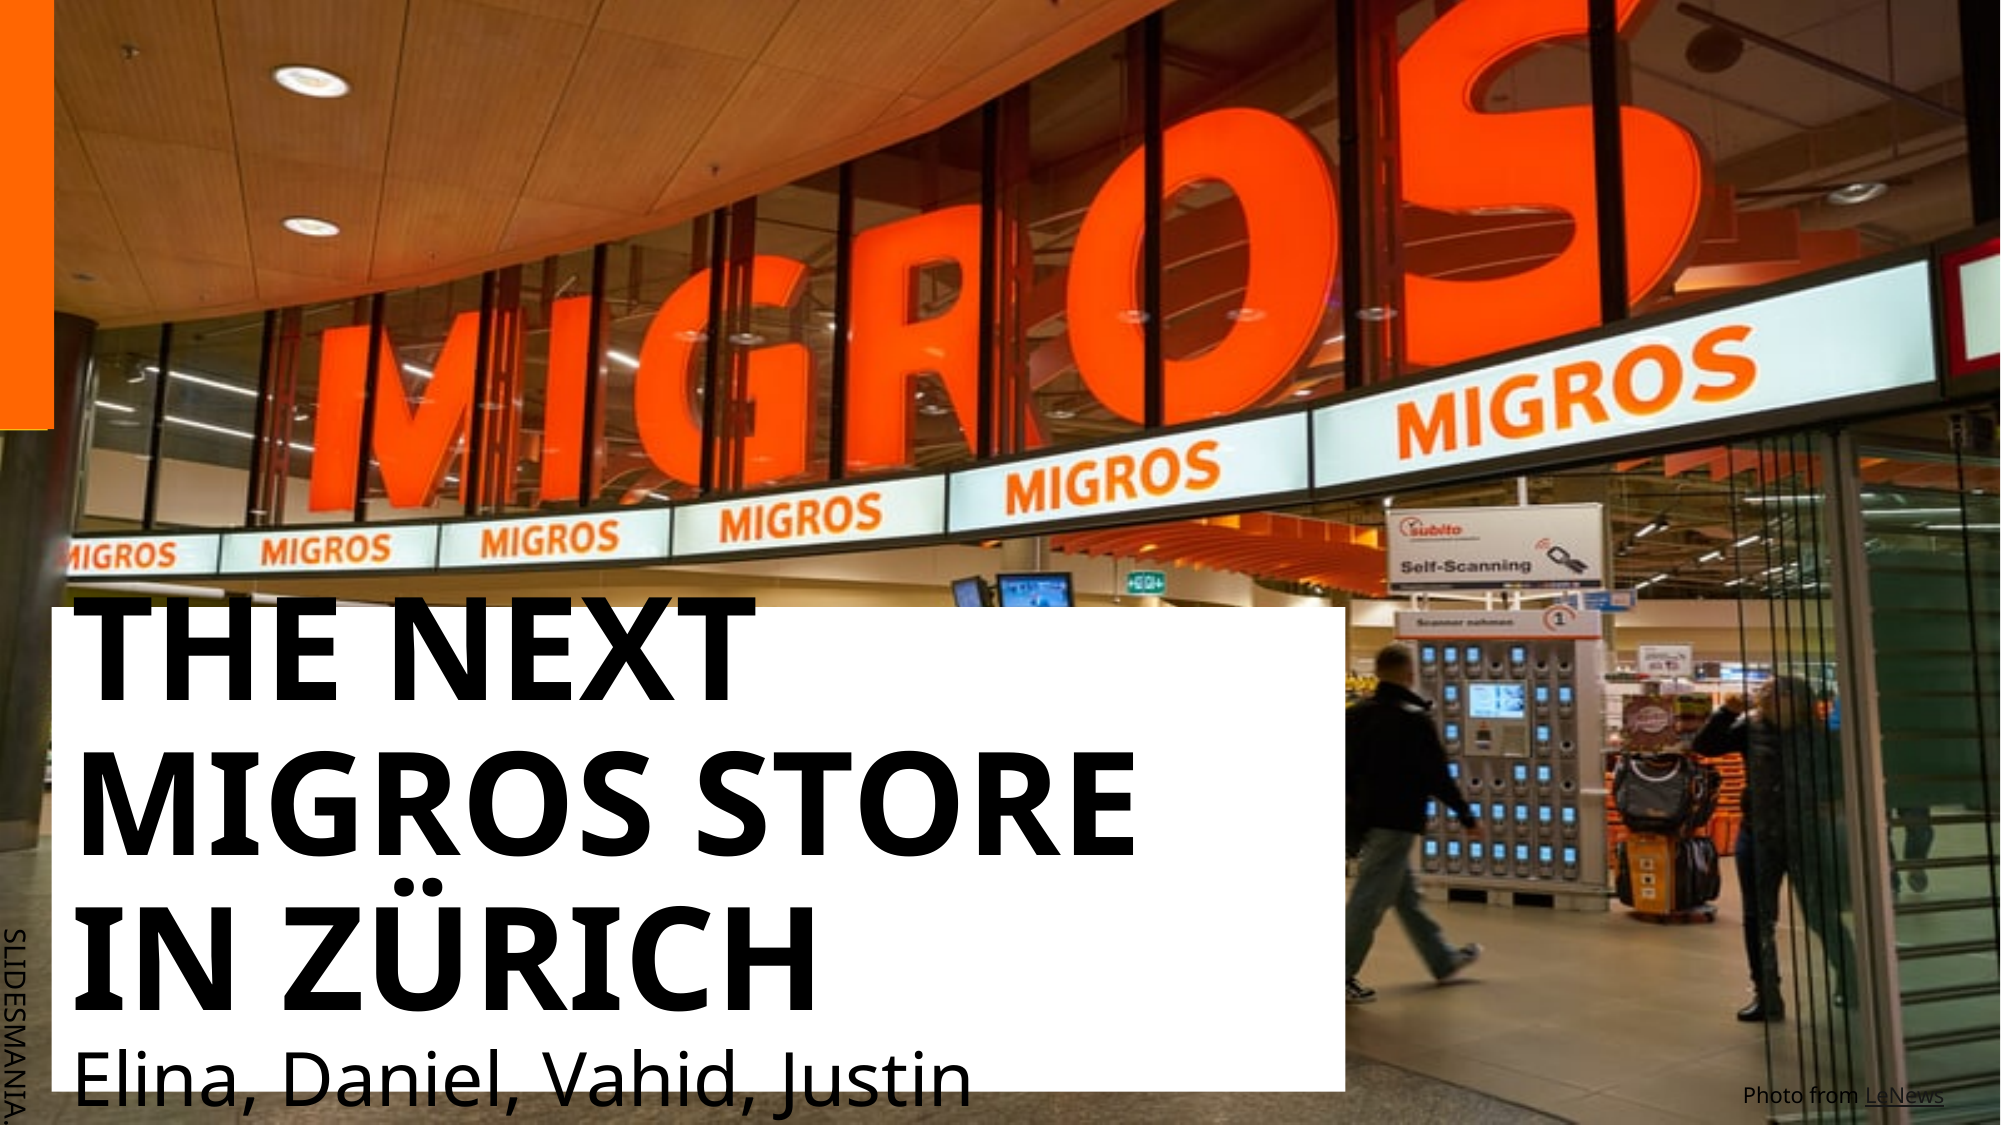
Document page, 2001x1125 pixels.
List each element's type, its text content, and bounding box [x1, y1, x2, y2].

text_box Photo from LeNews [1473, 1066, 1966, 1109]
text_box [0, 0, 55, 430]
picture [0, 0, 2001, 1125]
title THE NEXT MIGROS STORE IN ZÜRICH Elina, Daniel, Vahid, Justin [51, 607, 1346, 1092]
